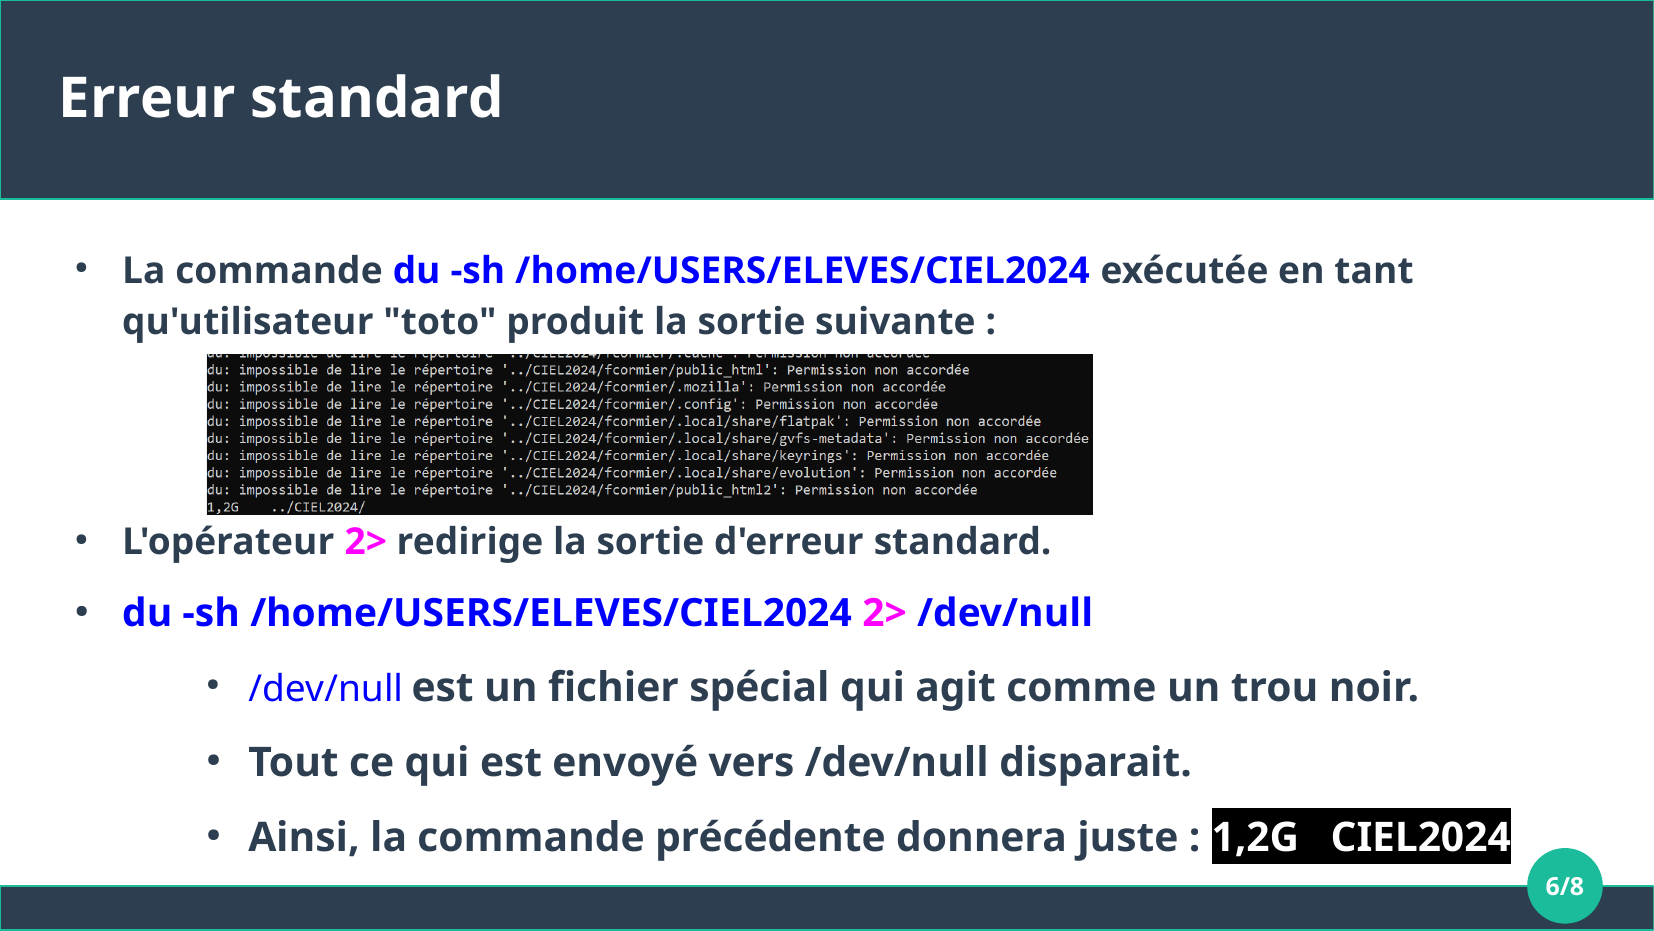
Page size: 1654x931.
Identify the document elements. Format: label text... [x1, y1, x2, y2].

picture [206, 354, 1093, 515]
list La commande du -sh /home/USERS/ELEVES/CIEL2024 exécutée en tant qu'utilisateur "toto" produit la sortie suivante : L'opérateur 2> redirige la sortie d'erreur standard. du -sh /home/USERS/ELEVES/CIEL2024 2> /dev/null /dev/null est un fichier spécial qui agit comme un trou noir. Tout ce qui est envoyé vers /dev/null disparait. Ainsi, la commande précédente donnera juste : 1,2G CIEL2024 [59, 243, 1595, 864]
title Erreur standard [59, 37, 1595, 155]
